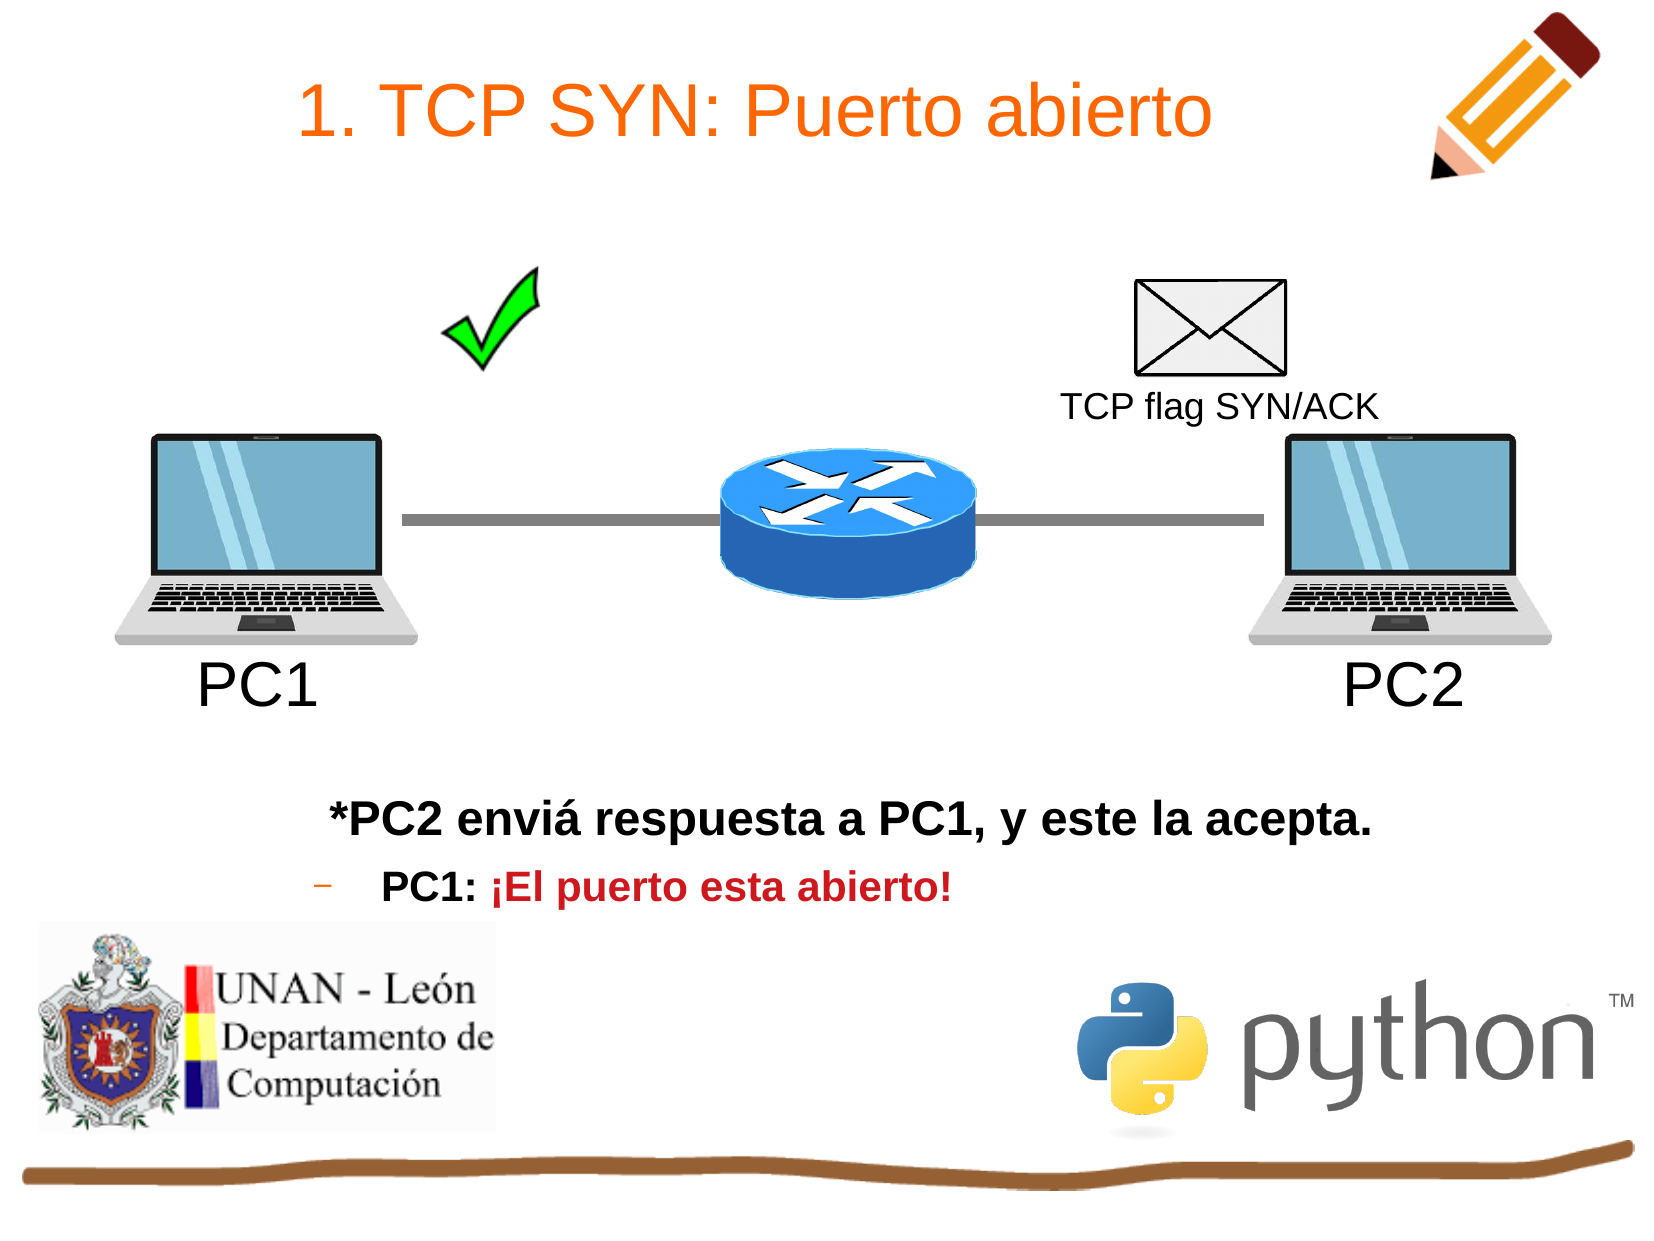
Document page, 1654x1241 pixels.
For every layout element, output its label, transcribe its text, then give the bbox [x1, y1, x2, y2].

picture [106, 425, 422, 650]
title 1. TCP SYN: Puerto abierto [82, 49, 1430, 172]
picture [22, 970, 1647, 1191]
picture [1430, 12, 1601, 181]
picture [431, 259, 550, 378]
list PC1 [129, 649, 355, 721]
text_box TCP flag SYN/ACK [1045, 377, 1395, 435]
picture [38, 921, 497, 1134]
list *PC2 enviá respuesta a PC1, y este la acepta. PC1: ¡El puerto esta abierto! [277, 791, 1376, 922]
list PC2 [1275, 649, 1501, 721]
picture [1240, 425, 1556, 650]
picture [720, 448, 978, 601]
picture [1133, 279, 1288, 377]
